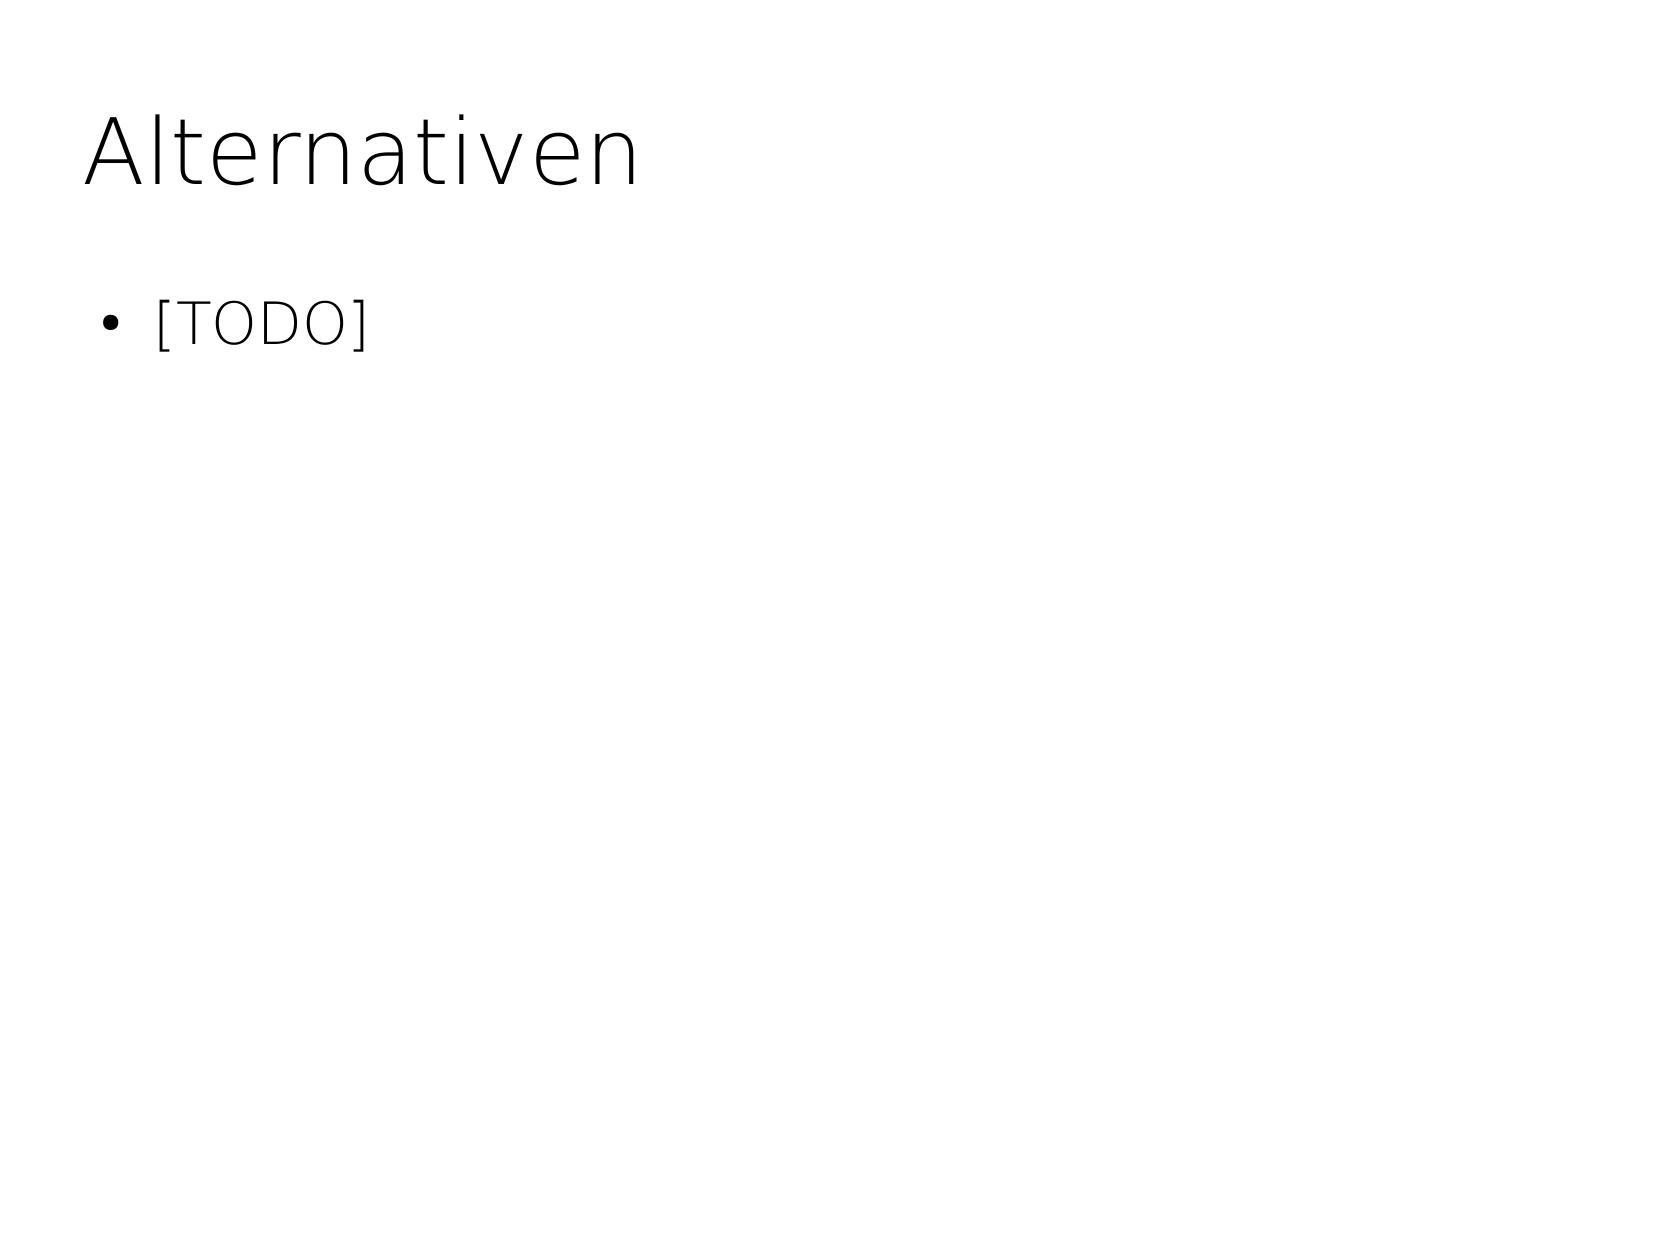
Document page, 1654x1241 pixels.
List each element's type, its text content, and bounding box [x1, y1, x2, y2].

list [TODO] [82, 290, 1571, 1010]
title Alternativen [82, 49, 1571, 257]
